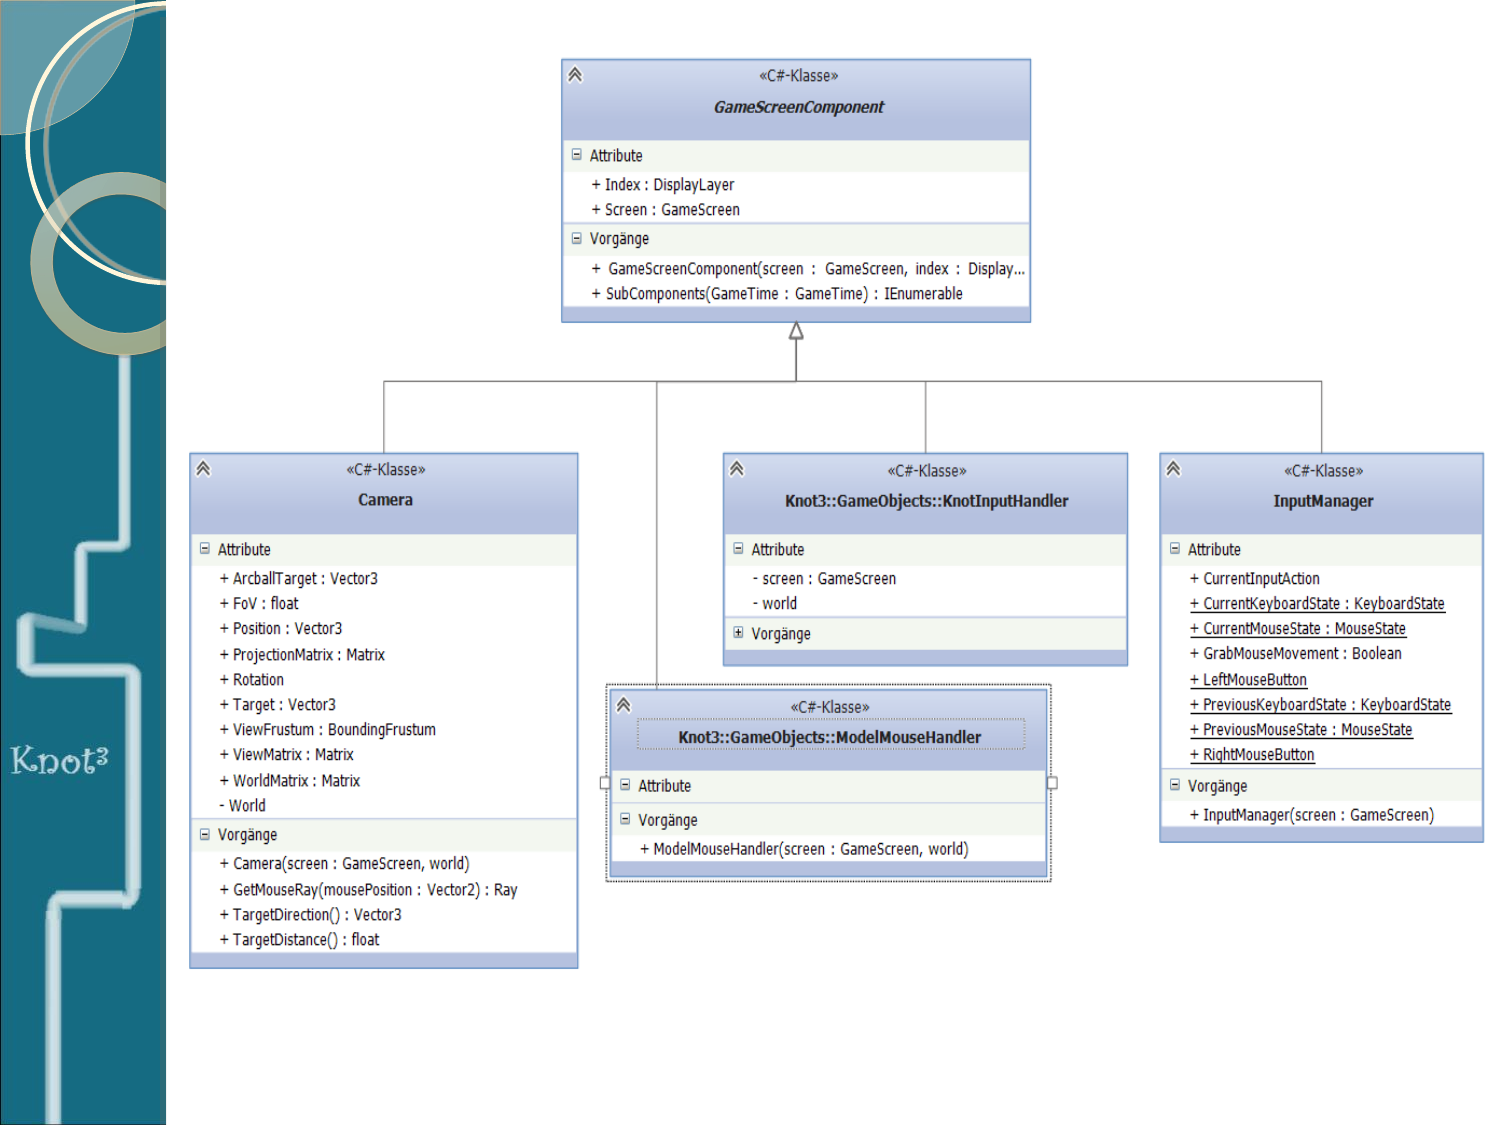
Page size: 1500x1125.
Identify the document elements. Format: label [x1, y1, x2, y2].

picture [136, 0, 166, 4]
picture [0, 11, 166, 1125]
text_box [187, 46, 1500, 973]
